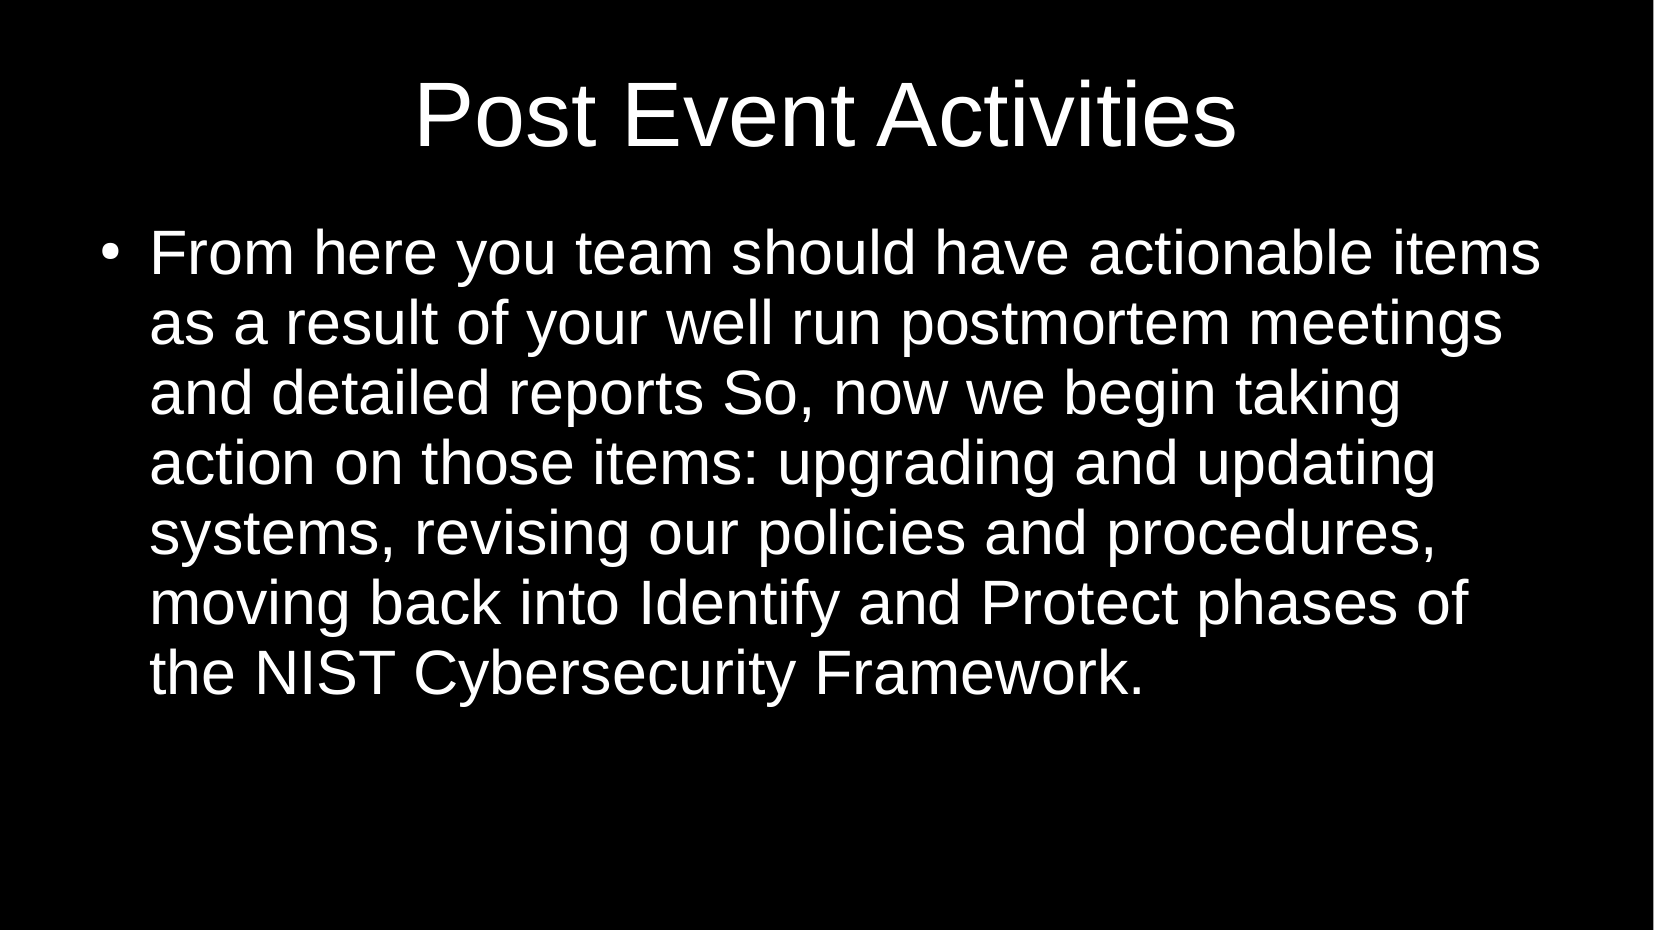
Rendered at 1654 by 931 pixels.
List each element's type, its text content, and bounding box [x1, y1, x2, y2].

title Post Event Activities [82, 37, 1571, 193]
list From here you team should have actionable items as a result of your well run postmortem meetings and detailed reports So, now we begin taking action on those items: upgrading and updating systems, revising our policies and procedures, moving back into Identify and Protect phases of the NIST Cybersecurity Framework. [82, 217, 1571, 758]
